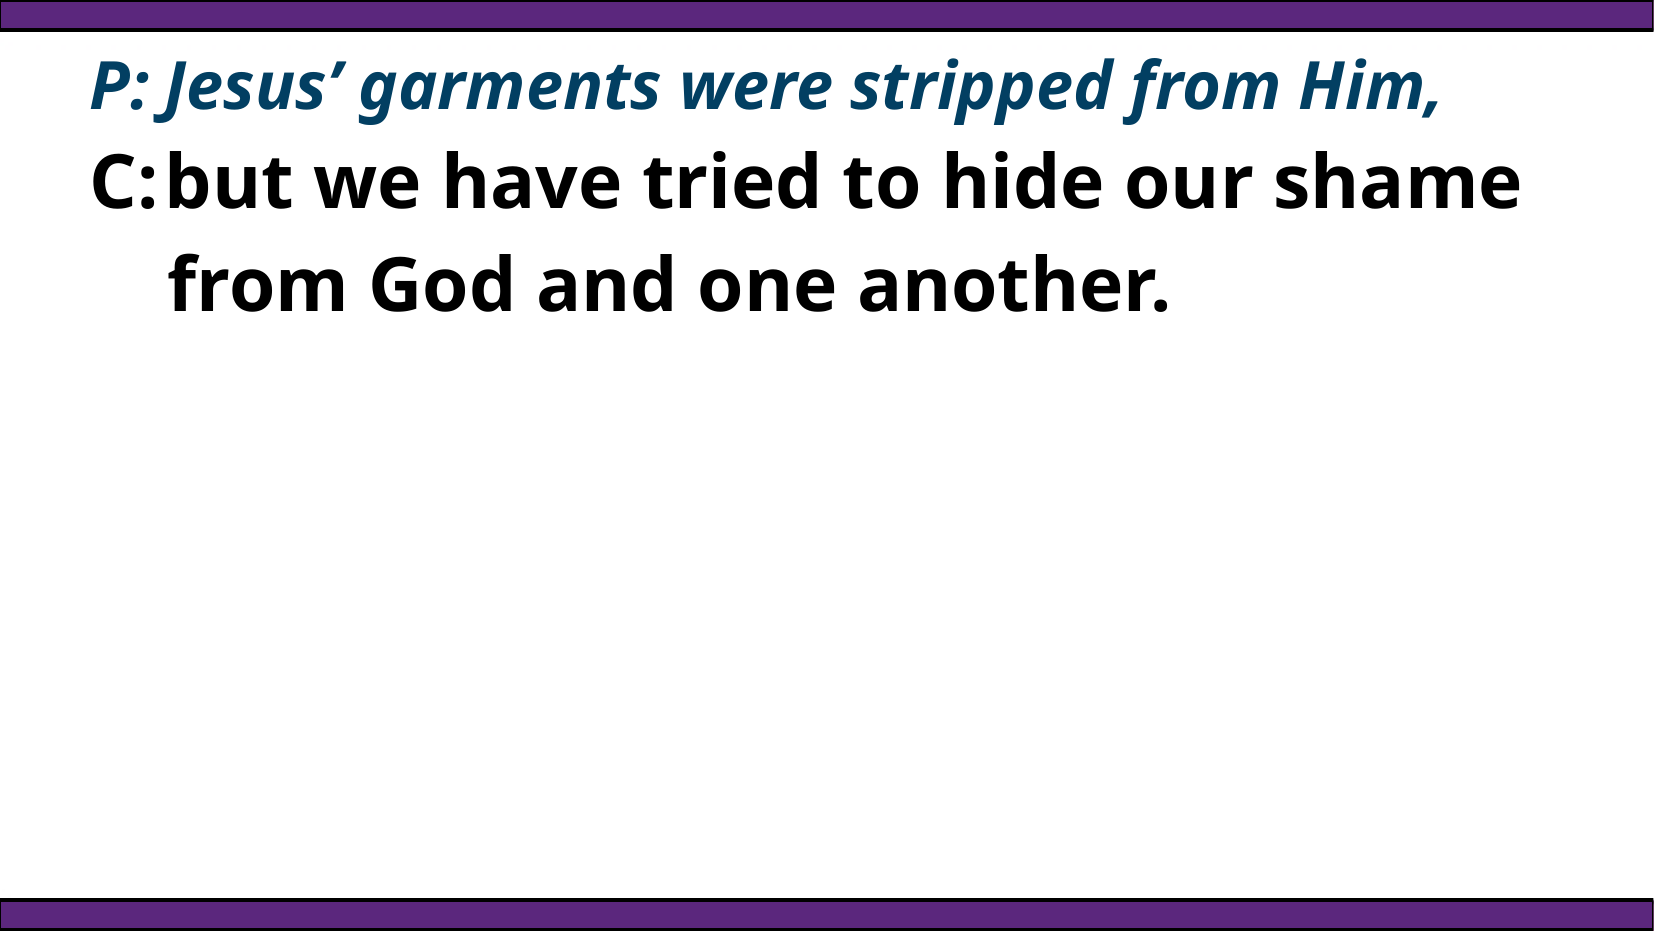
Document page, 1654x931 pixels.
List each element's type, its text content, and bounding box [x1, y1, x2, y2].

text_box [0, 900, 1654, 931]
text_box [0, 0, 1654, 31]
text_box P: Jesus’ garments were stripped from Him, C: but we have tried to hide our shame from God and one another. [75, 30, 1591, 361]
picture [0, 31, 1654, 900]
